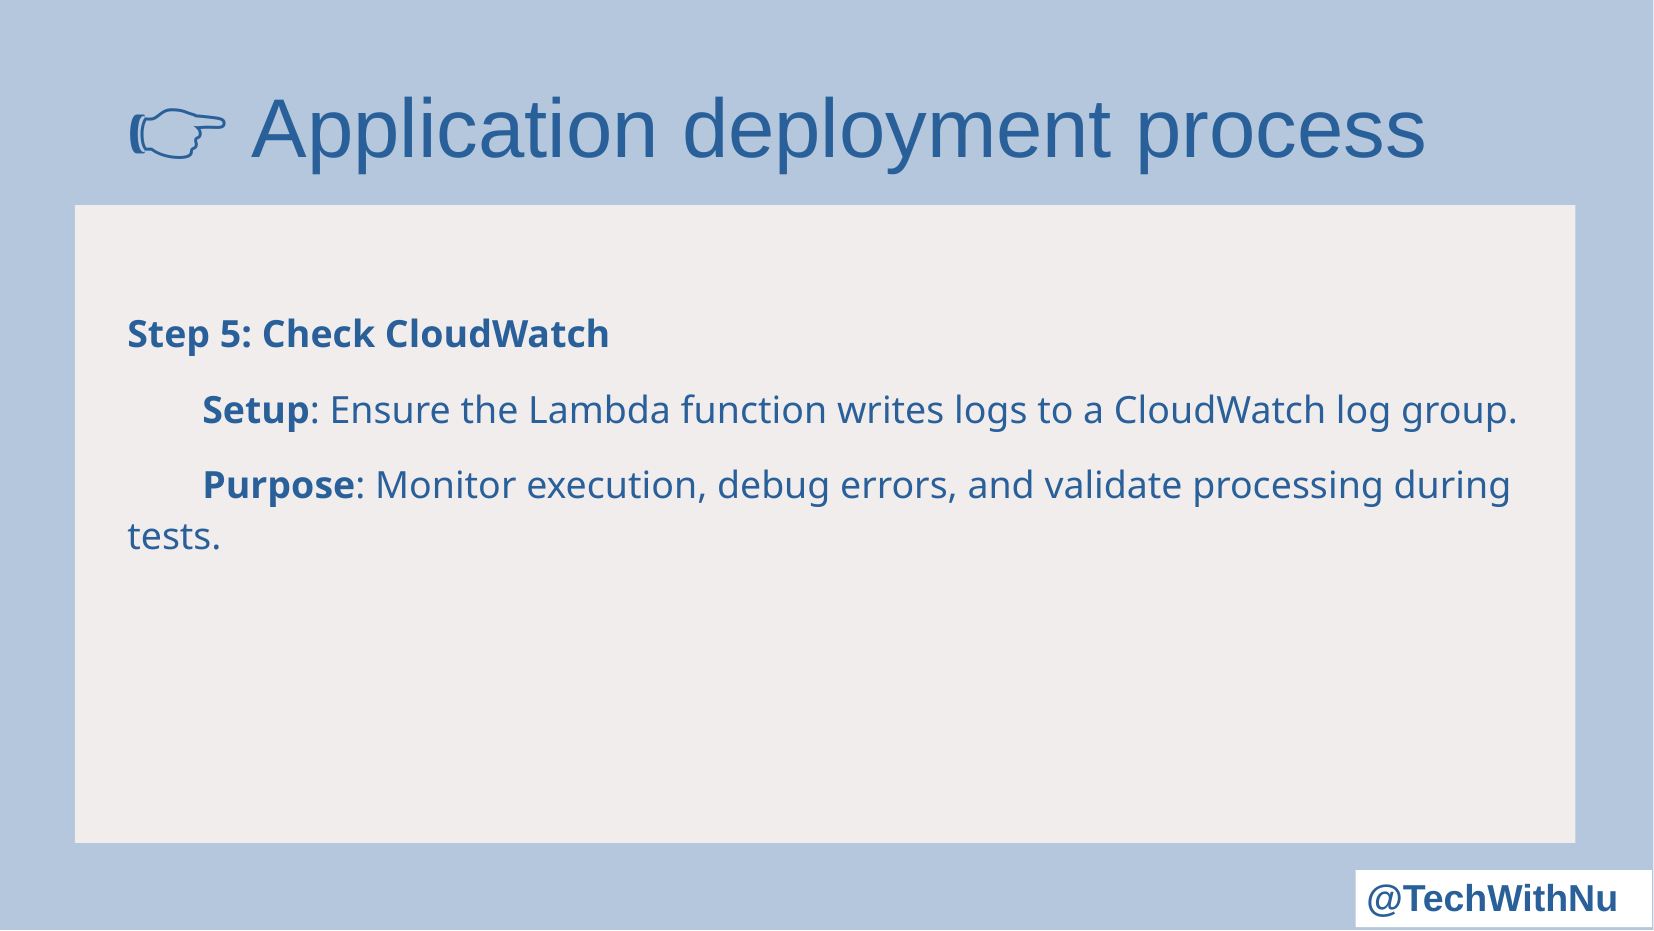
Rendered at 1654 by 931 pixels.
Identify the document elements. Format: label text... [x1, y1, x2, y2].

text_box @TechWithNu [1351, 870, 1652, 928]
text_box Step 5: Check CloudWatch Setup: Ensure the Lambda function writes logs to a CloudWatch log group. Purpose: Monitor execution, debug errors, and validate processing during tests. [112, 300, 1576, 788]
text_box [74, 205, 1576, 843]
text_box 👉 Application deployment process [112, 75, 1576, 188]
